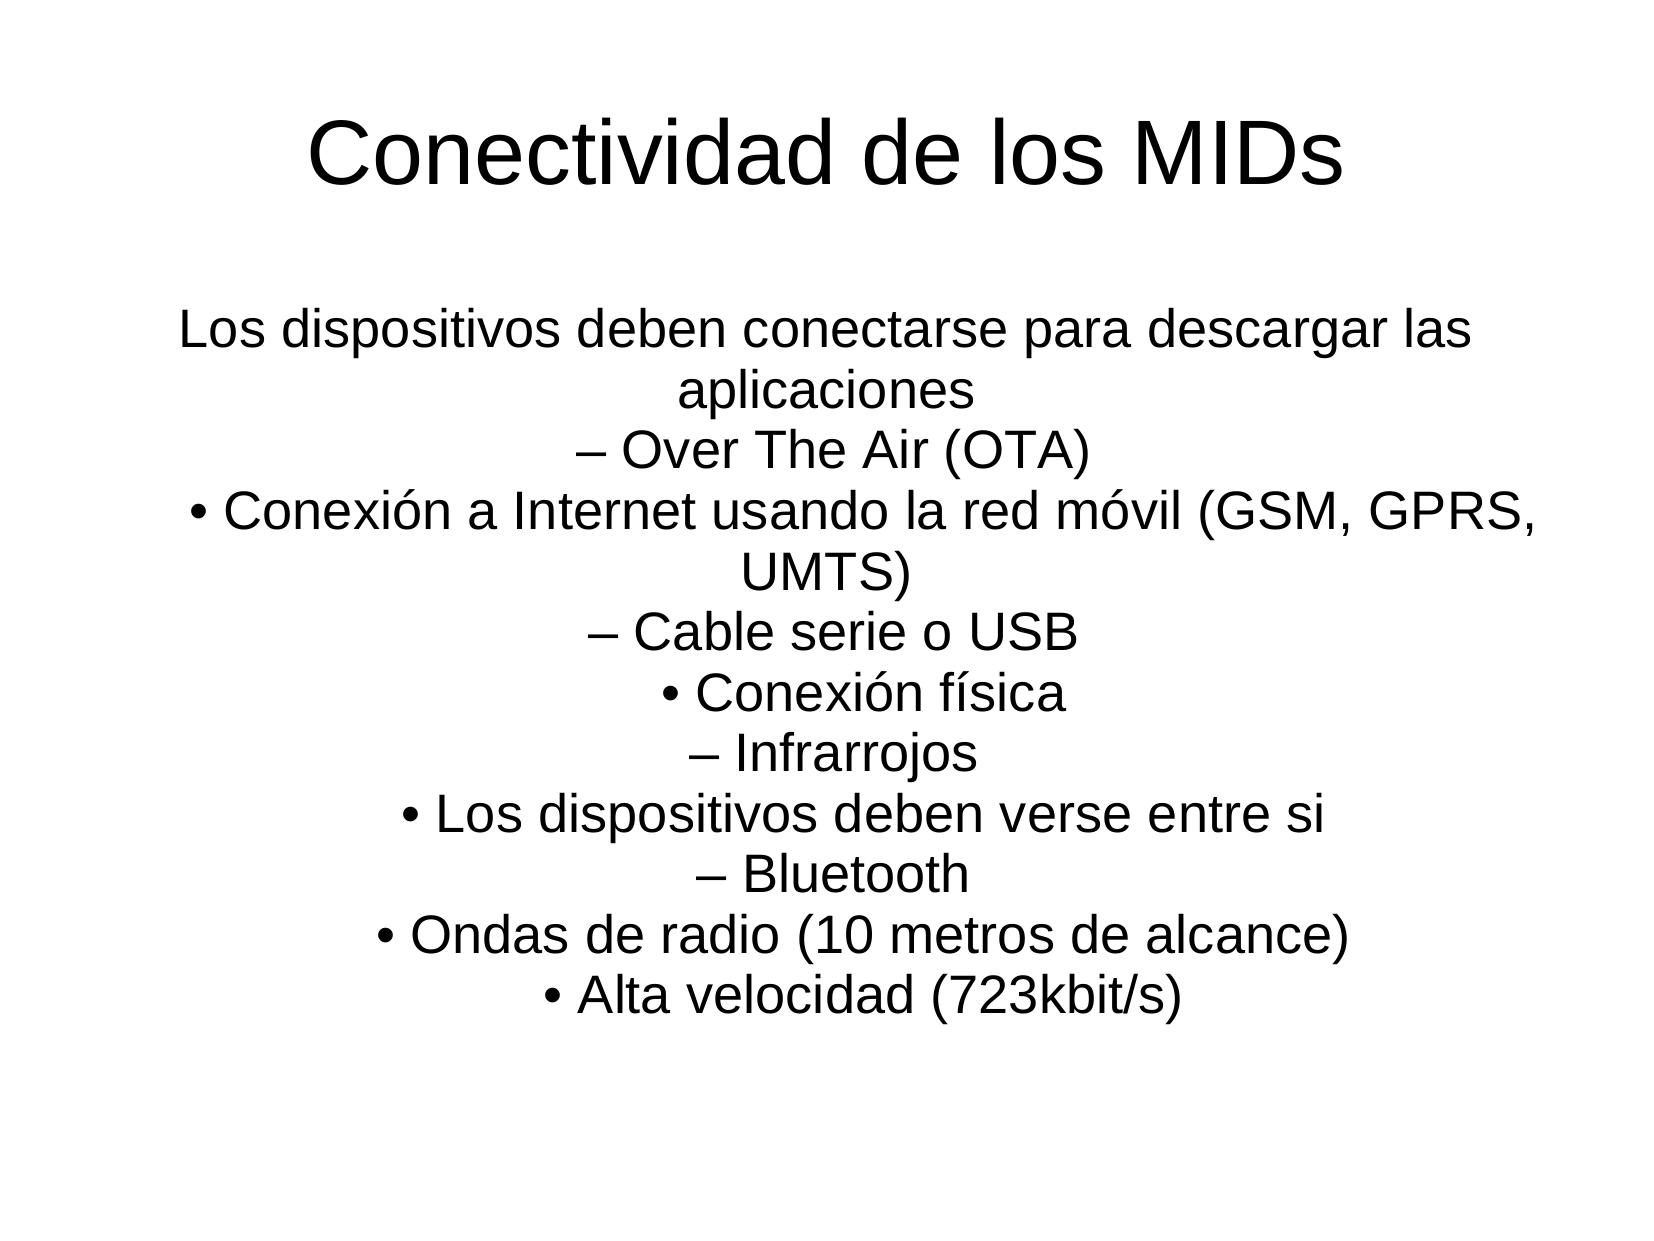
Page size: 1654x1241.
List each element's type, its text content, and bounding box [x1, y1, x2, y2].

title Conectividad de los MIDs [82, 49, 1571, 257]
subtitle Los dispositivos deben conectarse para descargar las aplicaciones – Over The Air (OTA) • Conexión a Internet usando la red móvil (GSM, GPRS, UMTS) – Cable serie o USB • Conexión física – Infrarrojos • Los dispositivos deben verse entre si – Bluetooth • Ondas de radio (10 metros de alcance) • Alta velocidad (723kbit/s) [82, 290, 1571, 1109]
